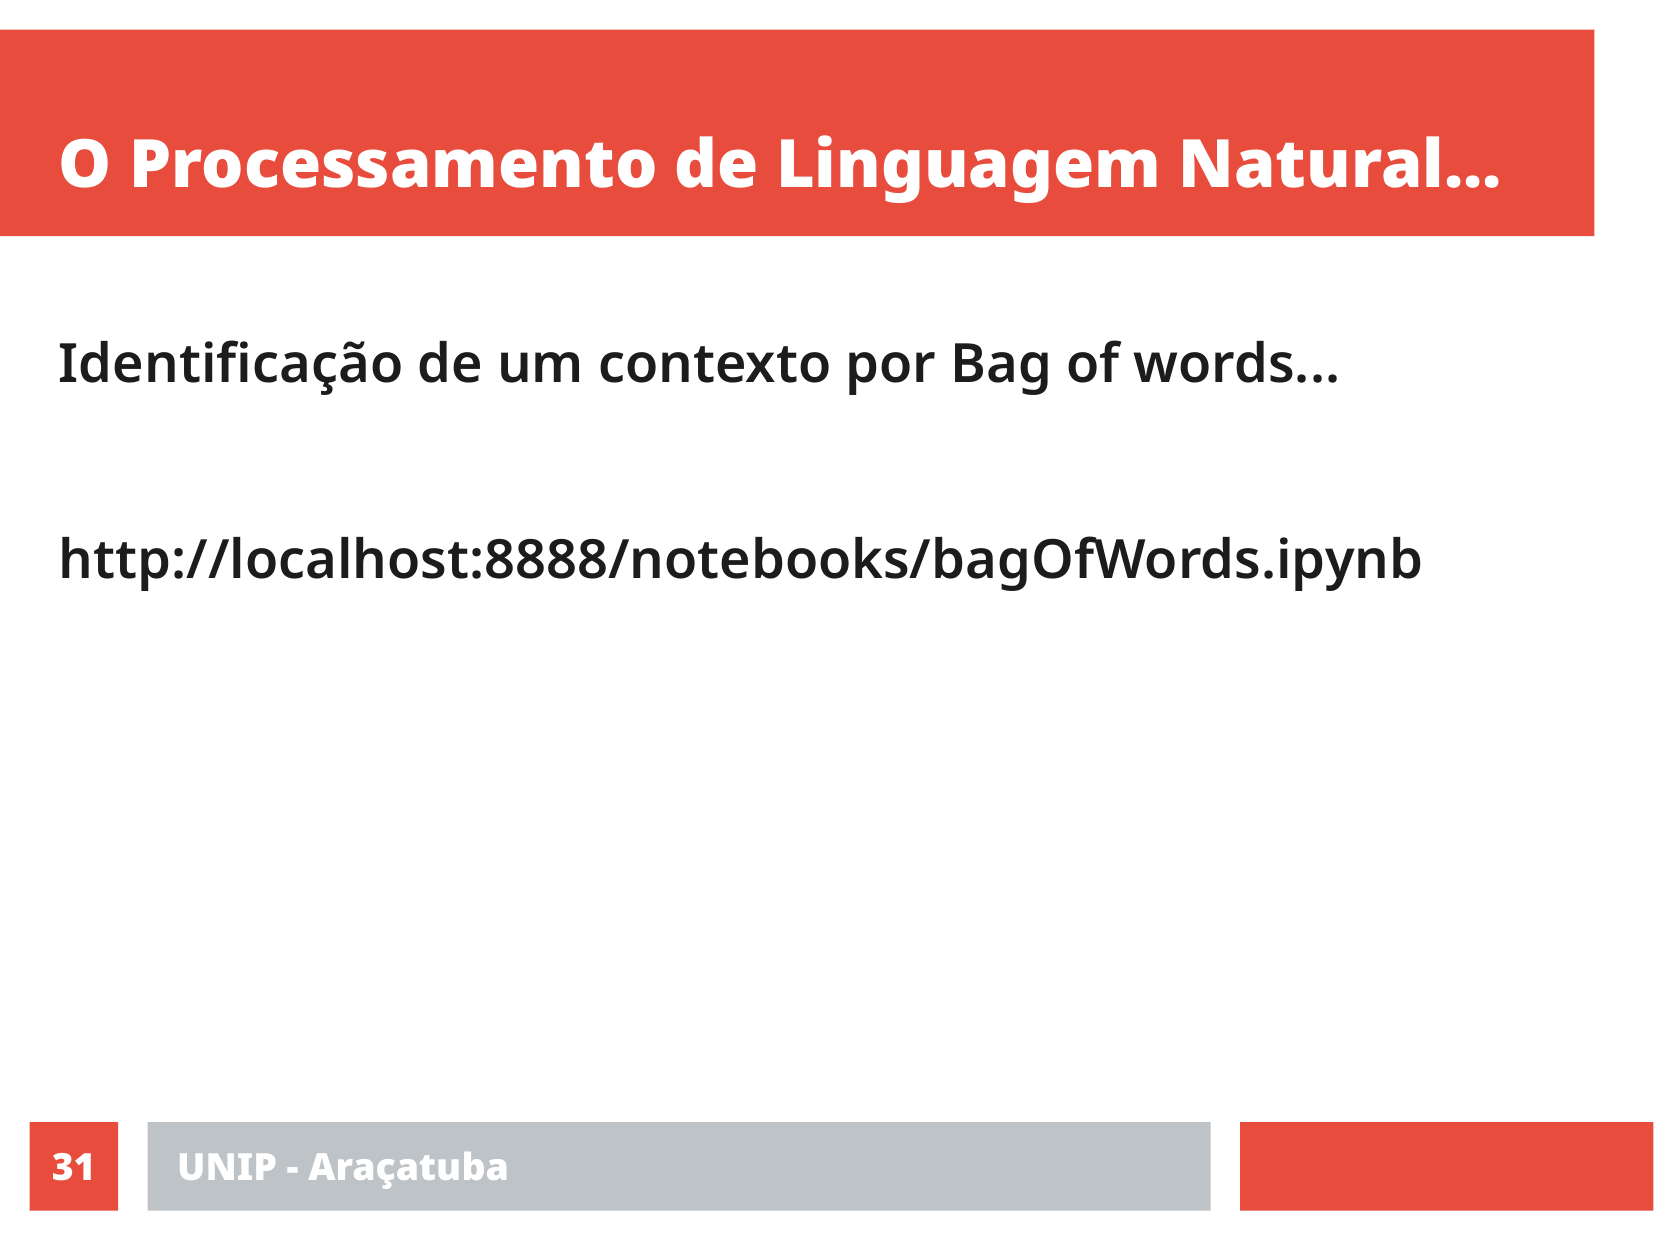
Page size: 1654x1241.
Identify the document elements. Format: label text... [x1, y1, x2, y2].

list Identificação de um contexto por Bag of words... http://localhost:8888/notebooks/bagOfWords.ipynb [59, 324, 1565, 1093]
title O Processamento de Linguagem Natural... [59, 59, 1595, 207]
